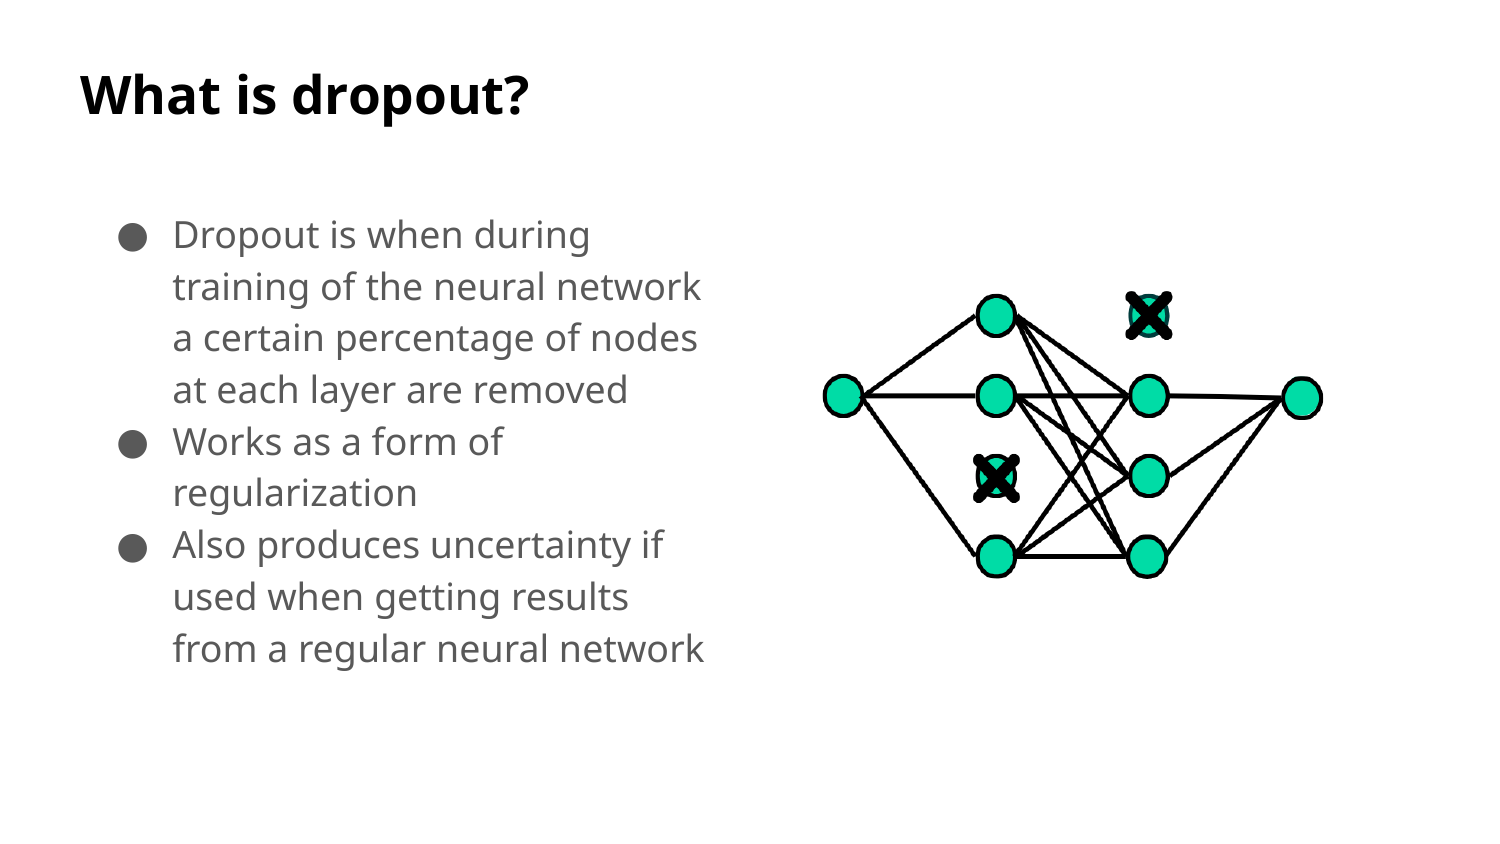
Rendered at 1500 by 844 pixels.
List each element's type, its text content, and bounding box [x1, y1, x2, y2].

title What is dropout? [65, 46, 1464, 141]
picture [762, 277, 1393, 589]
list Dropout is when during training of the neural network a certain percentage of nodes at each layer are removed Works as a form of regularization Also produces uncertainty if used when getting results from a regular neural network [82, 189, 730, 750]
